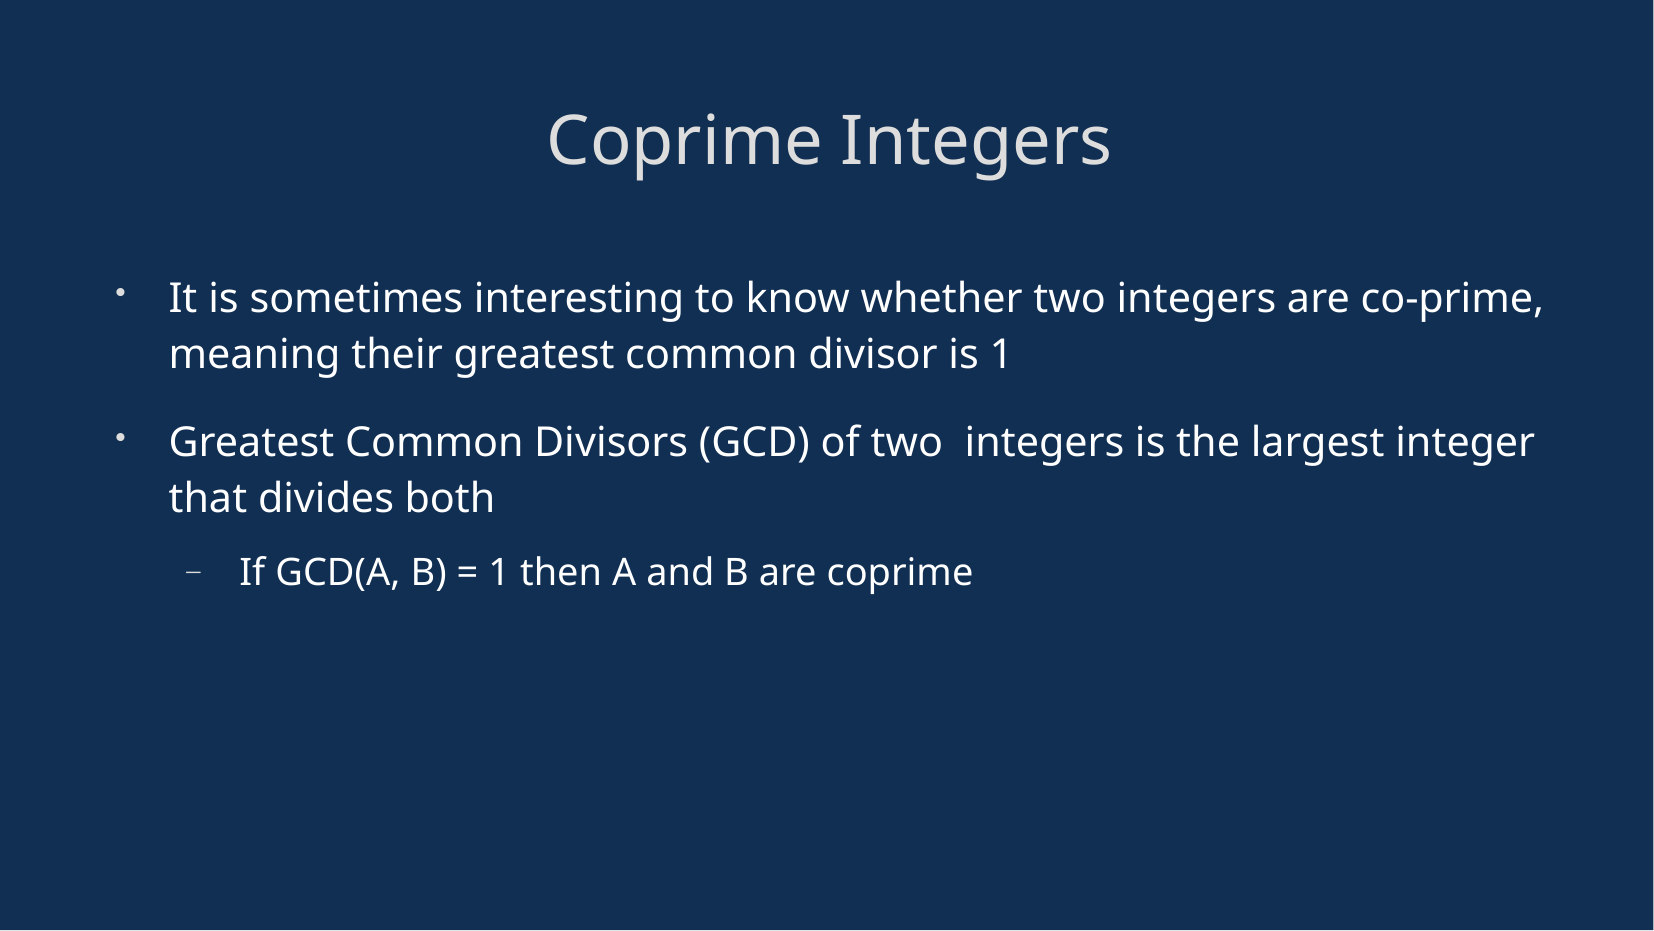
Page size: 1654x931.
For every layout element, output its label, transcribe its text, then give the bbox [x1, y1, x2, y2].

title Coprime Integers [97, 56, 1563, 220]
list It is sometimes interesting to know whether two integers are co-prime, meaning their greatest common divisor is 1 Greatest Common Divisors (GCD) of two integers is the largest integer that divides both If GCD(A, B) = 1 then A and B are coprime [97, 268, 1563, 806]
